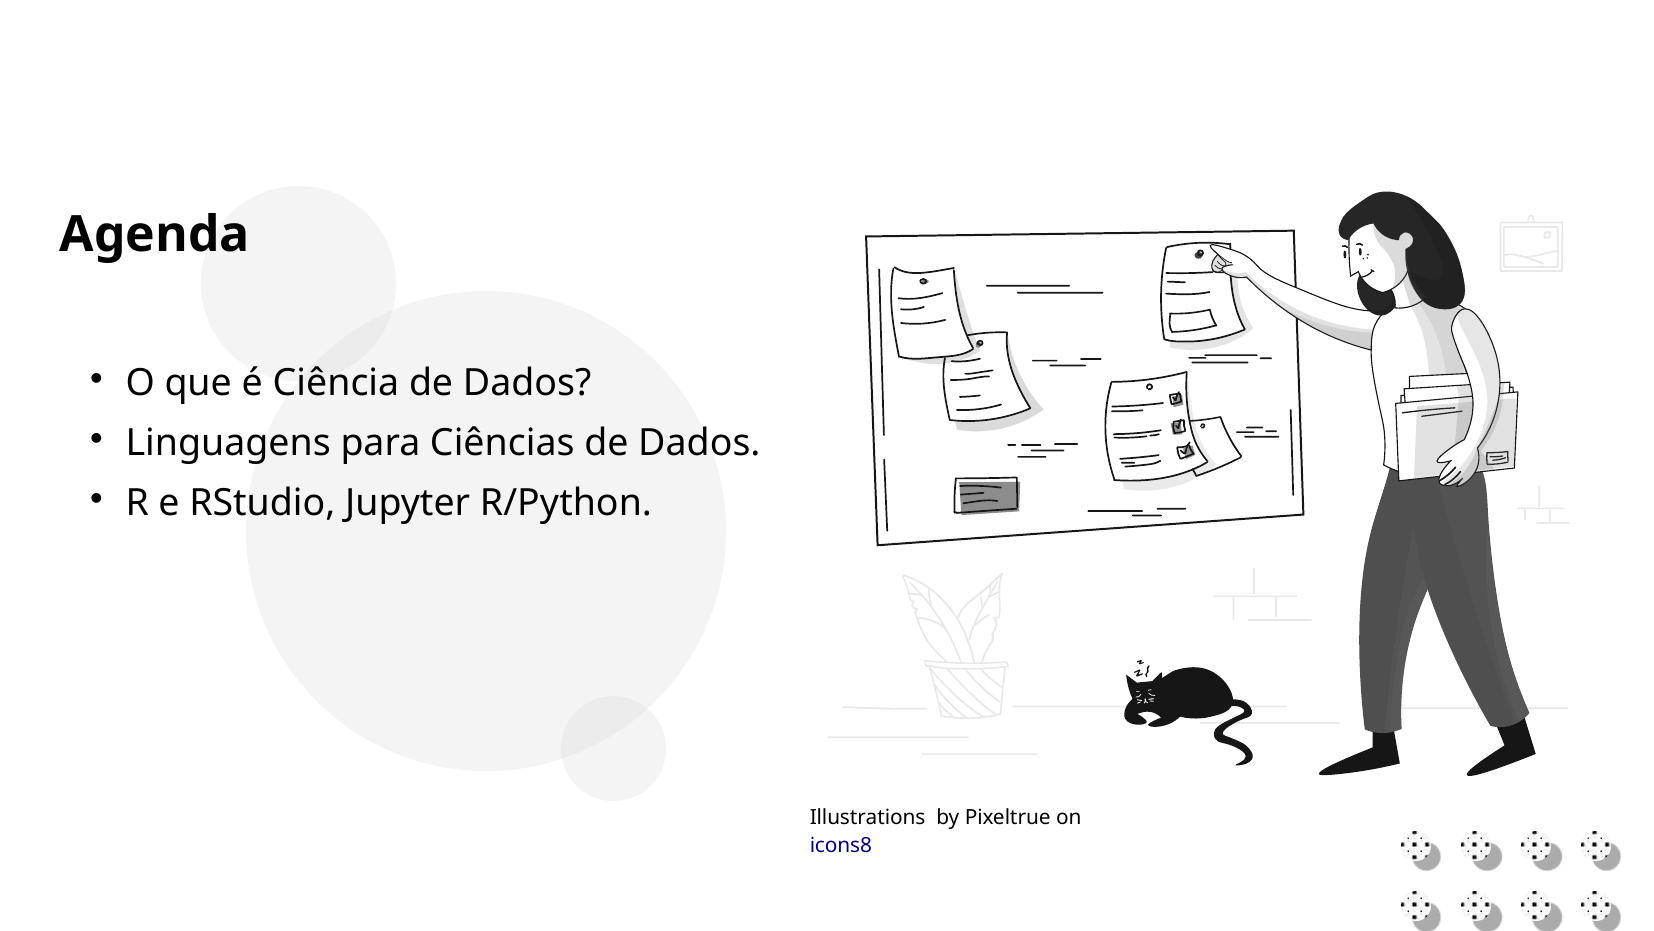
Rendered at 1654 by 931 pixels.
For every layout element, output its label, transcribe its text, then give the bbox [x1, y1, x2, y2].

picture [1461, 890, 1492, 922]
picture [1460, 830, 1492, 862]
text_box Agenda [104, 229, 115, 246]
text_box Agenda [44, 193, 600, 259]
picture [1580, 890, 1612, 922]
picture [1520, 831, 1552, 862]
picture [1400, 830, 1432, 862]
picture [1520, 890, 1552, 922]
picture [1400, 891, 1432, 922]
picture [1581, 830, 1612, 862]
text_box O que é Ciência de Dados? Linguagens para Ciências de Dados. R e RStudio, Jupyter R/Python. [75, 350, 1005, 680]
